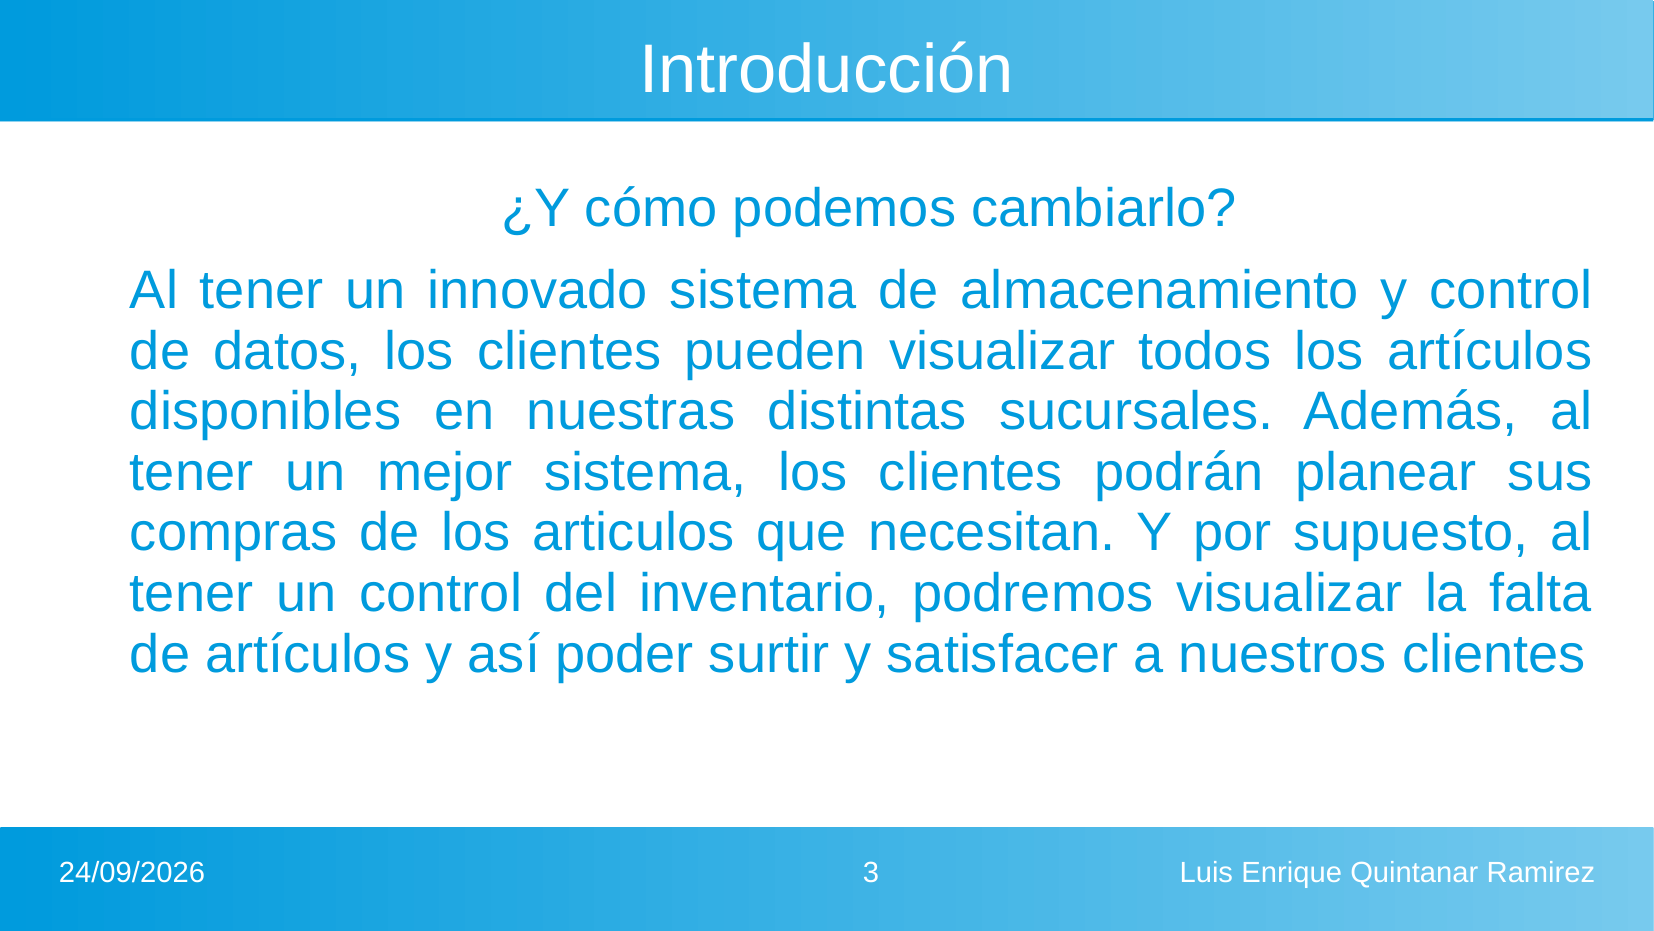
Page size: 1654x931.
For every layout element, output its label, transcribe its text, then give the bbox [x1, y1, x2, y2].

list ¿Y cómo podemos cambiarlo? Al tener un innovado sistema de almacenamiento y control de datos, los clientes pueden visualizar todos los artículos disponibles en nuestras distintas sucursales. Además, al tener un mejor sistema, los clientes podrán planear sus compras de los articulos que necesitan. Y por supuesto, al tener un control del inventario, podremos visualizar la falta de artículos y así poder surtir y satisfacer a nuestros clientes [59, 177, 1595, 768]
title Introducción [59, 29, 1595, 108]
